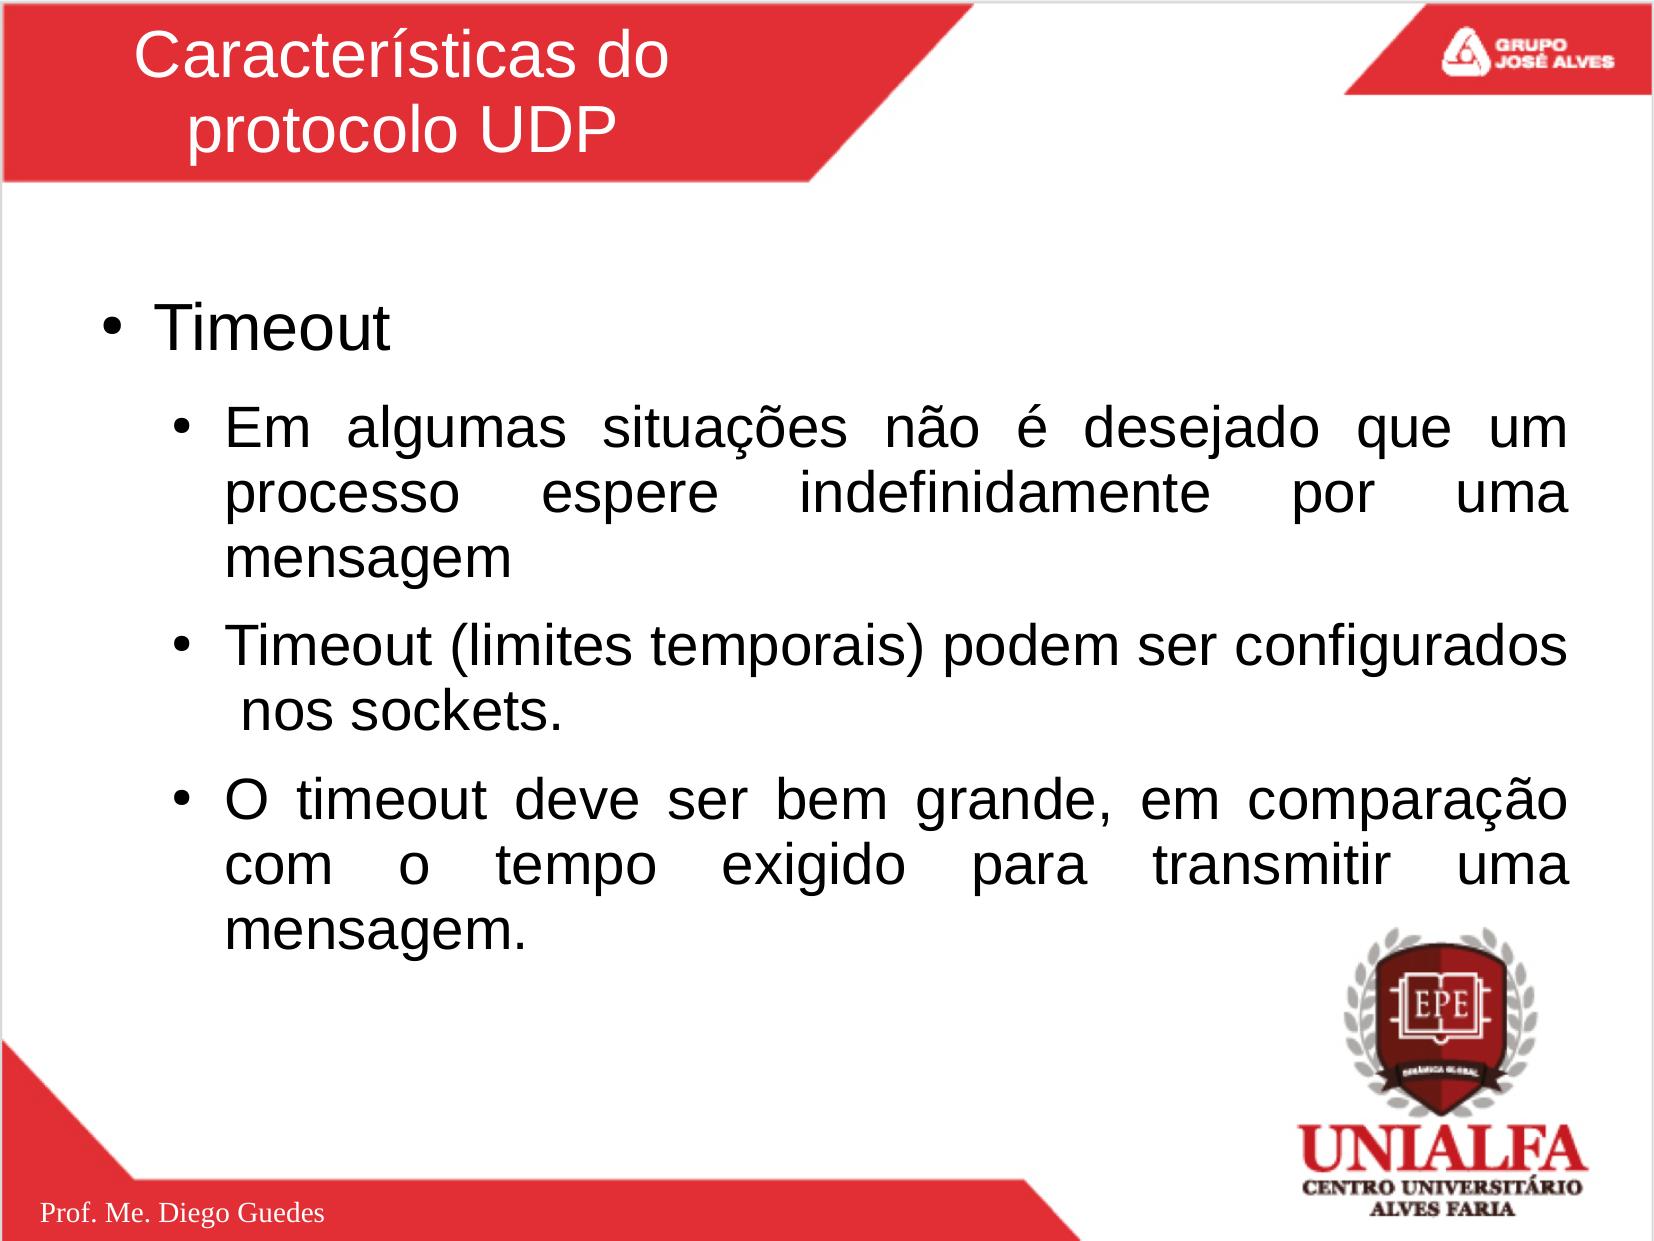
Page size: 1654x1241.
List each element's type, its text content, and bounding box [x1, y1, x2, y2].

title Características do protocolo UDP [6, 11, 799, 174]
picture [0, 0, 1654, 1241]
list Timeout Em algumas situações não é desejado que um processo espere indefinidamente por uma mensagem Timeout (limites temporais) podem ser configurados nos sockets. O timeout deve ser bem grande, em comparação com o tempo exigido para transmitir uma mensagem. [82, 290, 1571, 1109]
